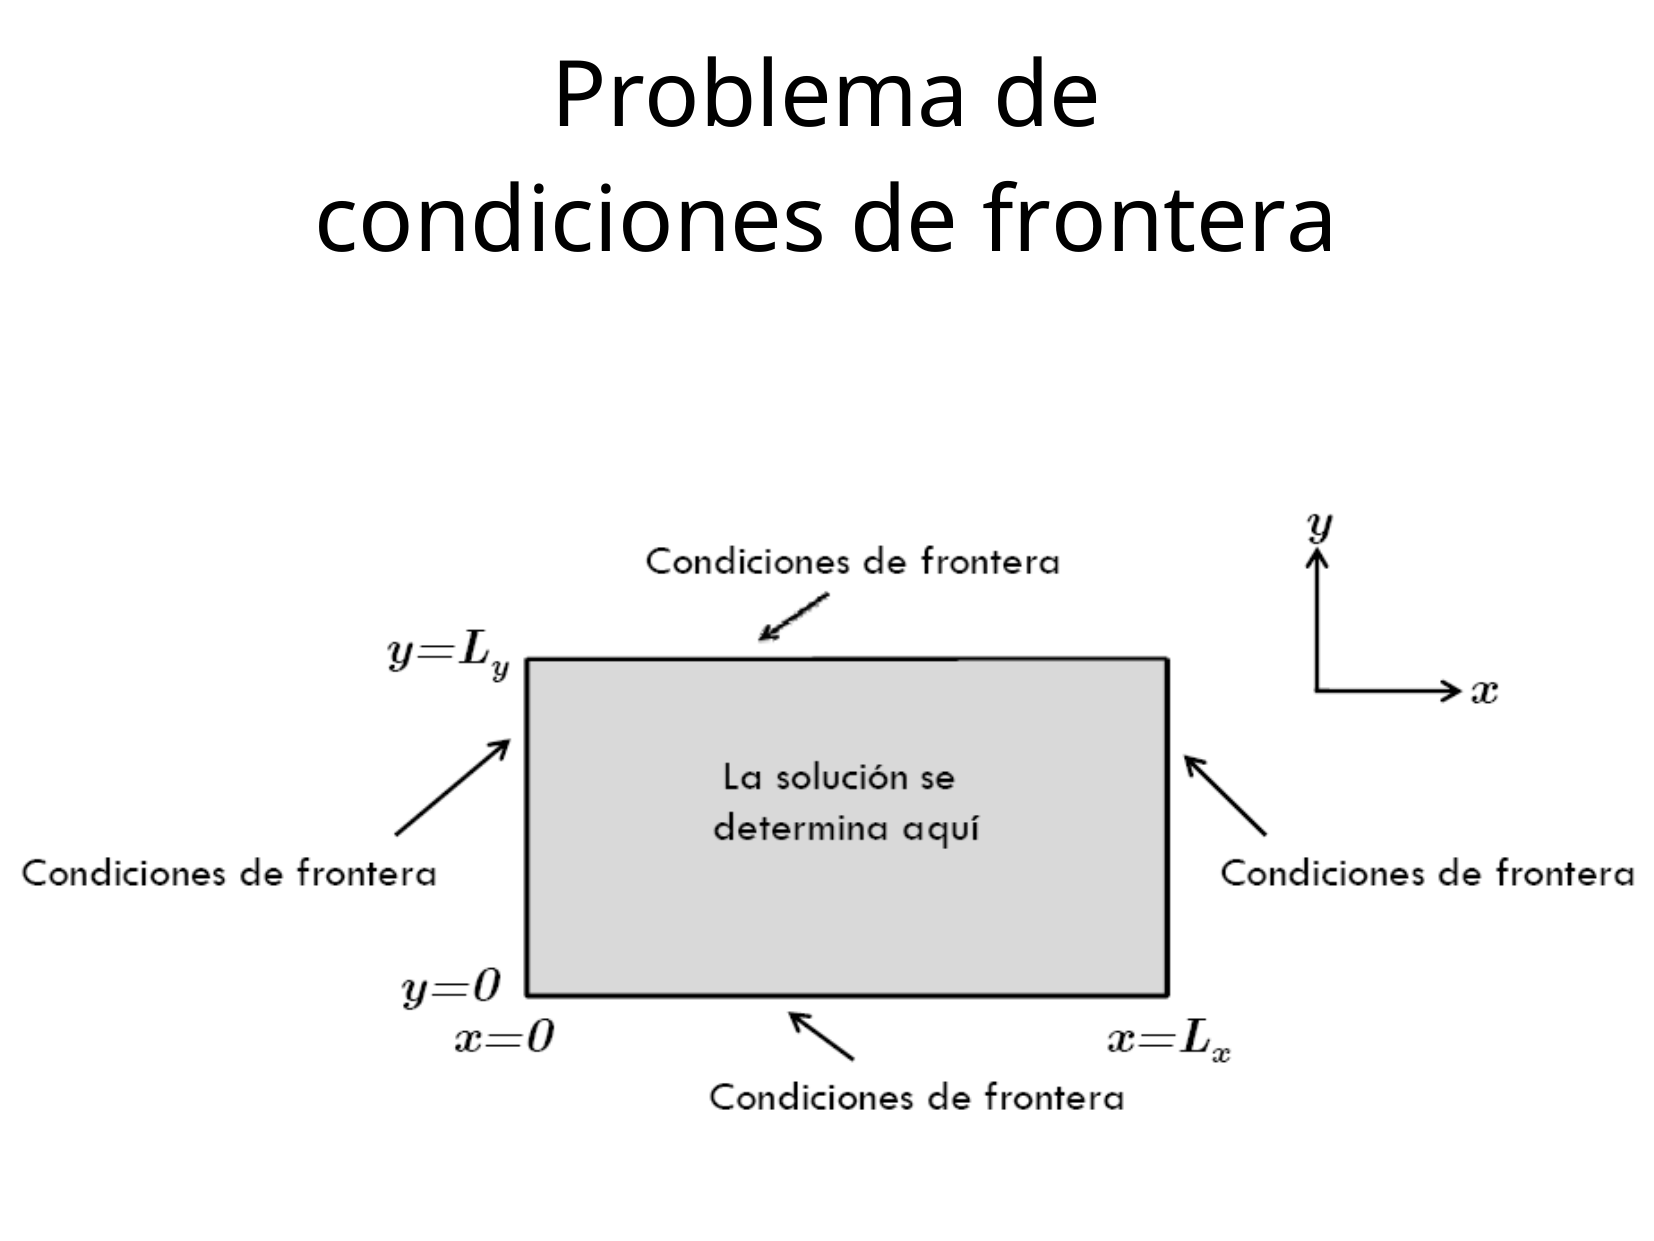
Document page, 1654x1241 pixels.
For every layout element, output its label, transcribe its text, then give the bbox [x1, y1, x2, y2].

title Problema de condiciones de frontera [82, 45, 1571, 261]
picture [17, 483, 1654, 1152]
